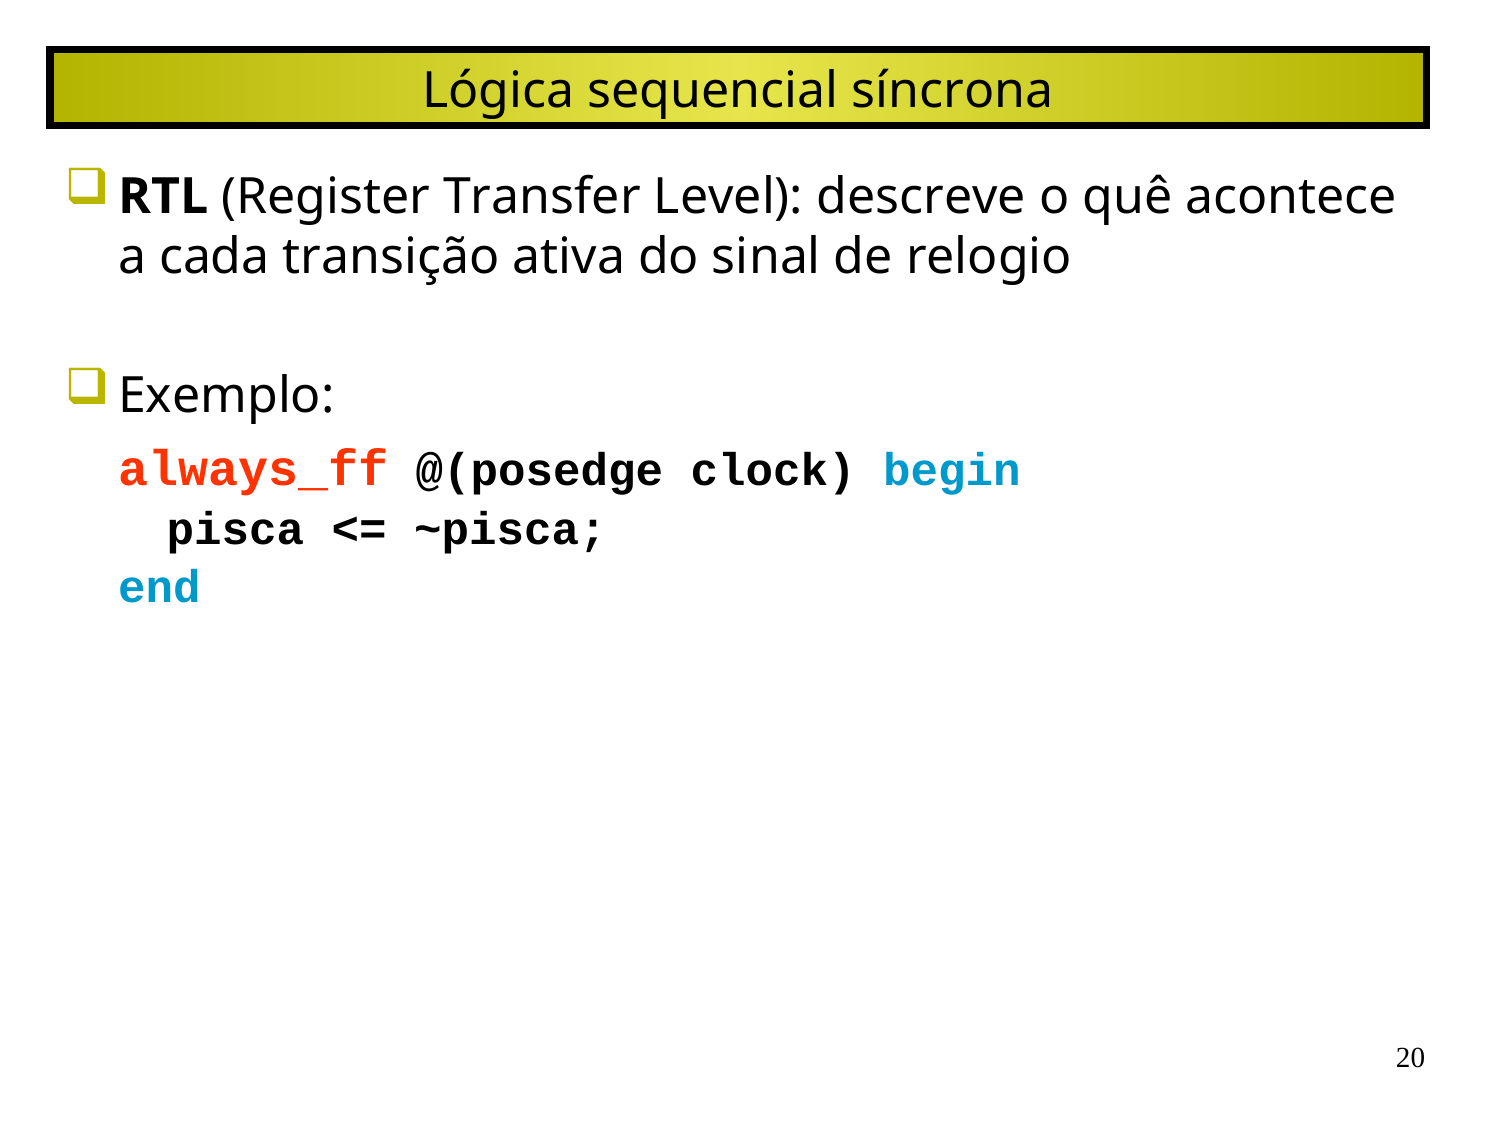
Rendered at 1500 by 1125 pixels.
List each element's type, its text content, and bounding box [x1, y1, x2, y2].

title Lógica sequencial síncrona [49, 49, 1427, 124]
list RTL (Register Transfer Level): descreve o quê acontece a cada transição ativa do sinal de relogio Exemplo: always_ff @(posedge clock) begin pisca <= ~pisca; end [49, 124, 1427, 1038]
